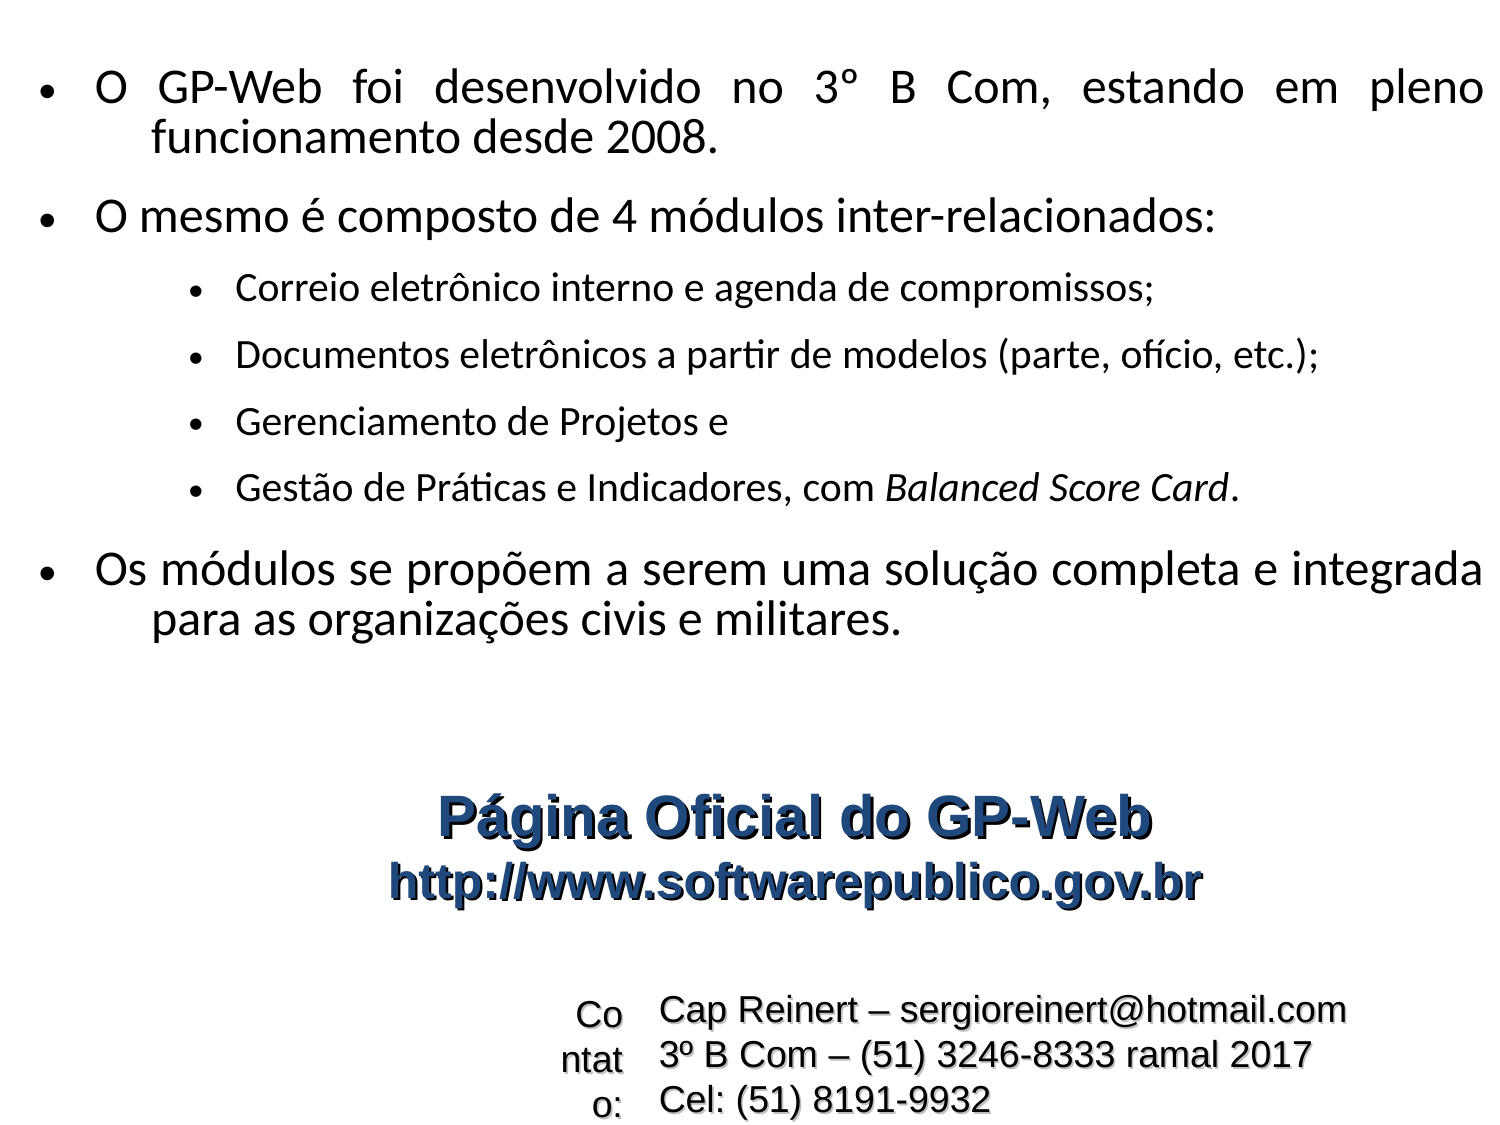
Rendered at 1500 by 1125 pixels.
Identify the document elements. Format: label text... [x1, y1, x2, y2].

text_box Cap Reinert – sergioreinert@hotmail.com 3º B Com – (51) 3246-8333 ramal 2017 Cel: (51) 8191-9932 [644, 978, 1394, 1125]
list O GP-Web foi desenvolvido no 3º B Com, estando em pleno funcionamento desde 2008. O mesmo é composto de 4 módulos inter-relacionados: Correio eletrônico interno e agenda de compromissos; Documentos eletrônicos a partir de modelos (parte, ofício, etc.); Gerenciamento de Projetos e Gestão de Práticas e Indicadores, com Balanced Score Card. Os módulos se propõem a serem uma solução completa e integrada para as organizações civis e militares. [23, 58, 1500, 752]
text_box Página Oficial do GP-Web http://www.softwarepublico.gov.br [0, 771, 1470, 916]
text_box Contato: [396, 983, 644, 1125]
